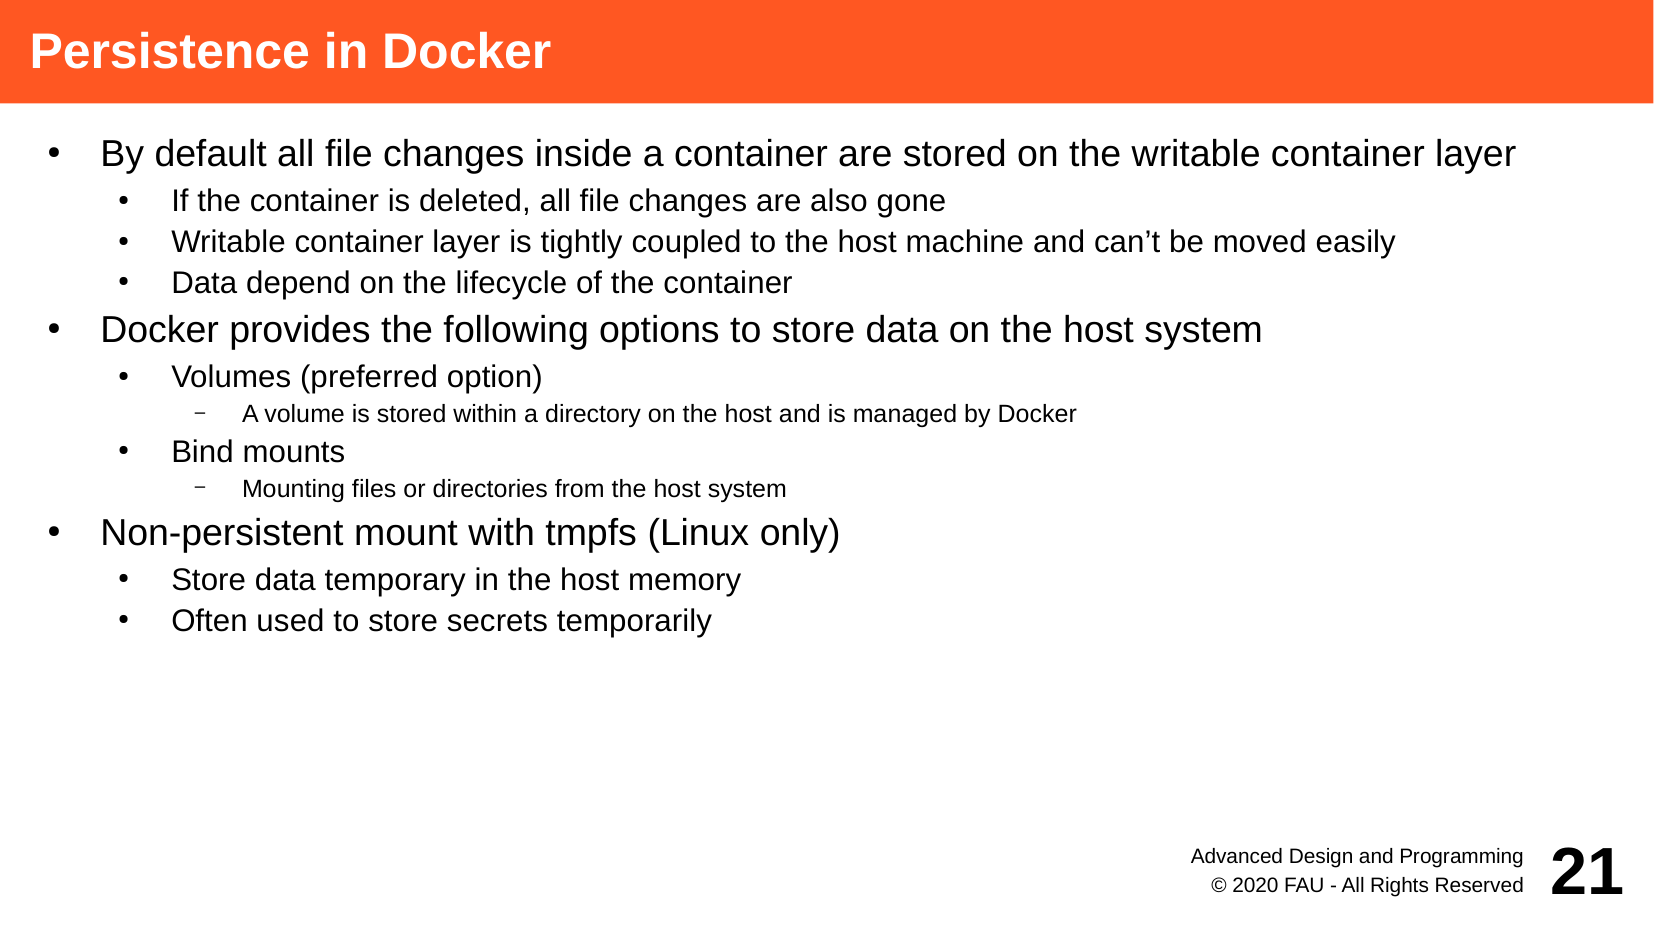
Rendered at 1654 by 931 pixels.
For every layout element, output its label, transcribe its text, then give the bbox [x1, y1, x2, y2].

title Persistence in Docker [0, 0, 1654, 104]
list By default all file changes inside a container are stored on the writable container layer If the container is deleted, all file changes are also gone Writable container layer is tightly coupled to the host machine and can’t be moved easily Data depend on the lifecycle of the container Docker provides the following options to store data on the host system Volumes (preferred option) A volume is stored within a directory on the host and is managed by Docker Bind mounts Mounting files or directories from the host system Non-persistent mount with tmpfs (Linux only) Store data temporary in the host memory Often used to store secrets temporarily [29, 132, 1625, 813]
